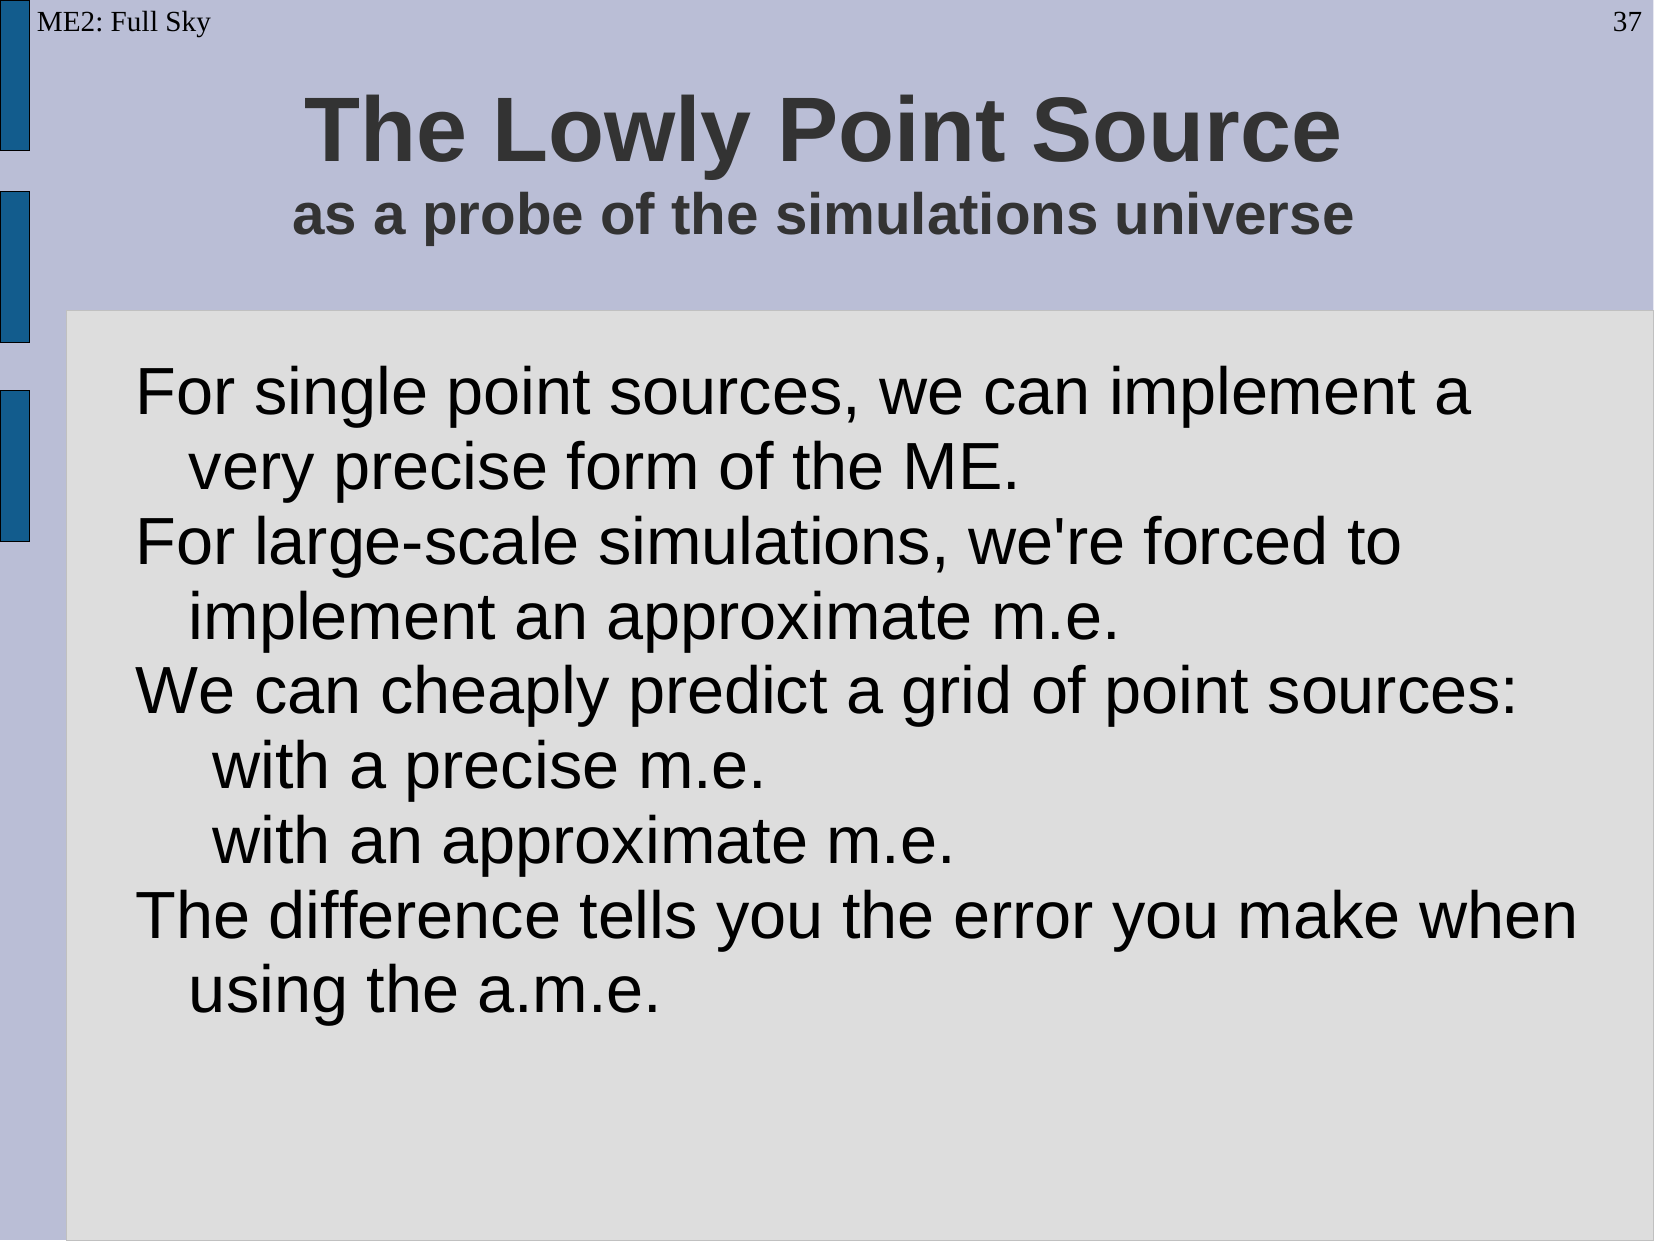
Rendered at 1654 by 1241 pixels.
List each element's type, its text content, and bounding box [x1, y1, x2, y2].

list For single point sources, we can implement a very precise form of the ME. For large-scale simulations, we're forced to implement an approximate m.e. We can cheaply predict a grid of point sources: with a precise m.e. with an approximate m.e. The difference tells you the error you make when using the a.m.e. [118, 354, 1595, 1133]
title The Lowly Point Source as a probe of the simulations universe [118, 59, 1531, 267]
